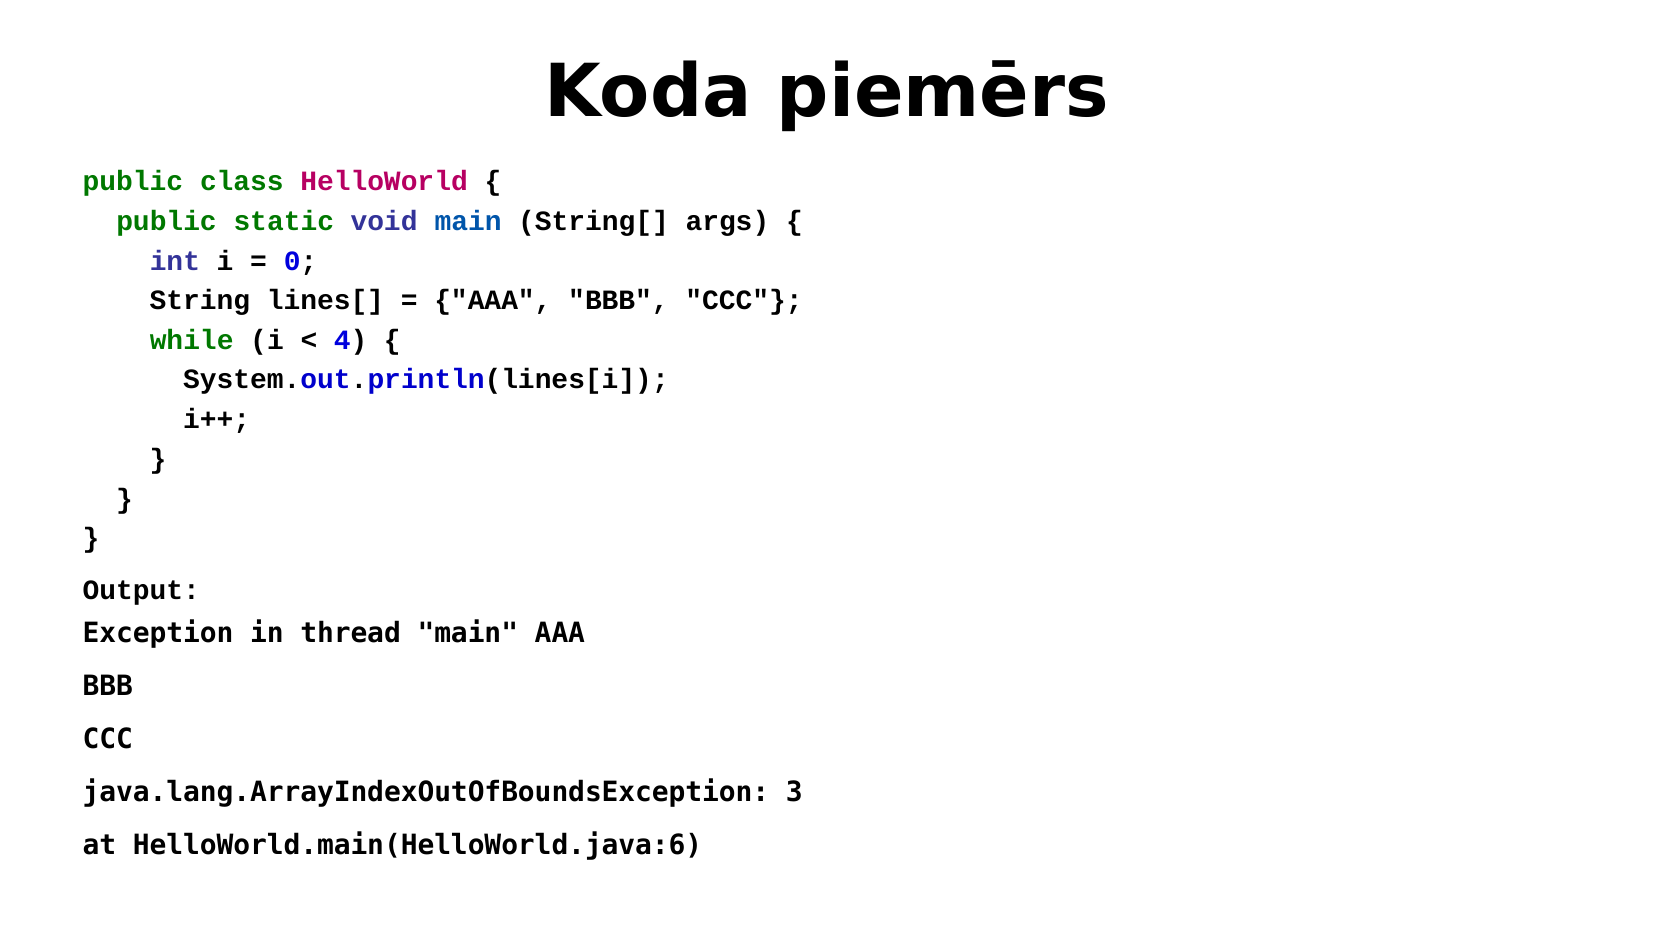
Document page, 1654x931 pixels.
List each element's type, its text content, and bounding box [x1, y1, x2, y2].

title Koda piemērs [82, 37, 1571, 147]
list public class HelloWorld { public static void main (String[] args) { int i = 0; String lines[] = {"AAA", "BBB", "CCC"}; while (i < 4) { System.out.println(lines[i]); i++; } } } Output: Exception in thread "main" AAA BBB CCC java.lang.ArrayIndexOutOfBoundsException: 3 at HelloWorld.main(HelloWorld.java:6) [82, 159, 1538, 869]
